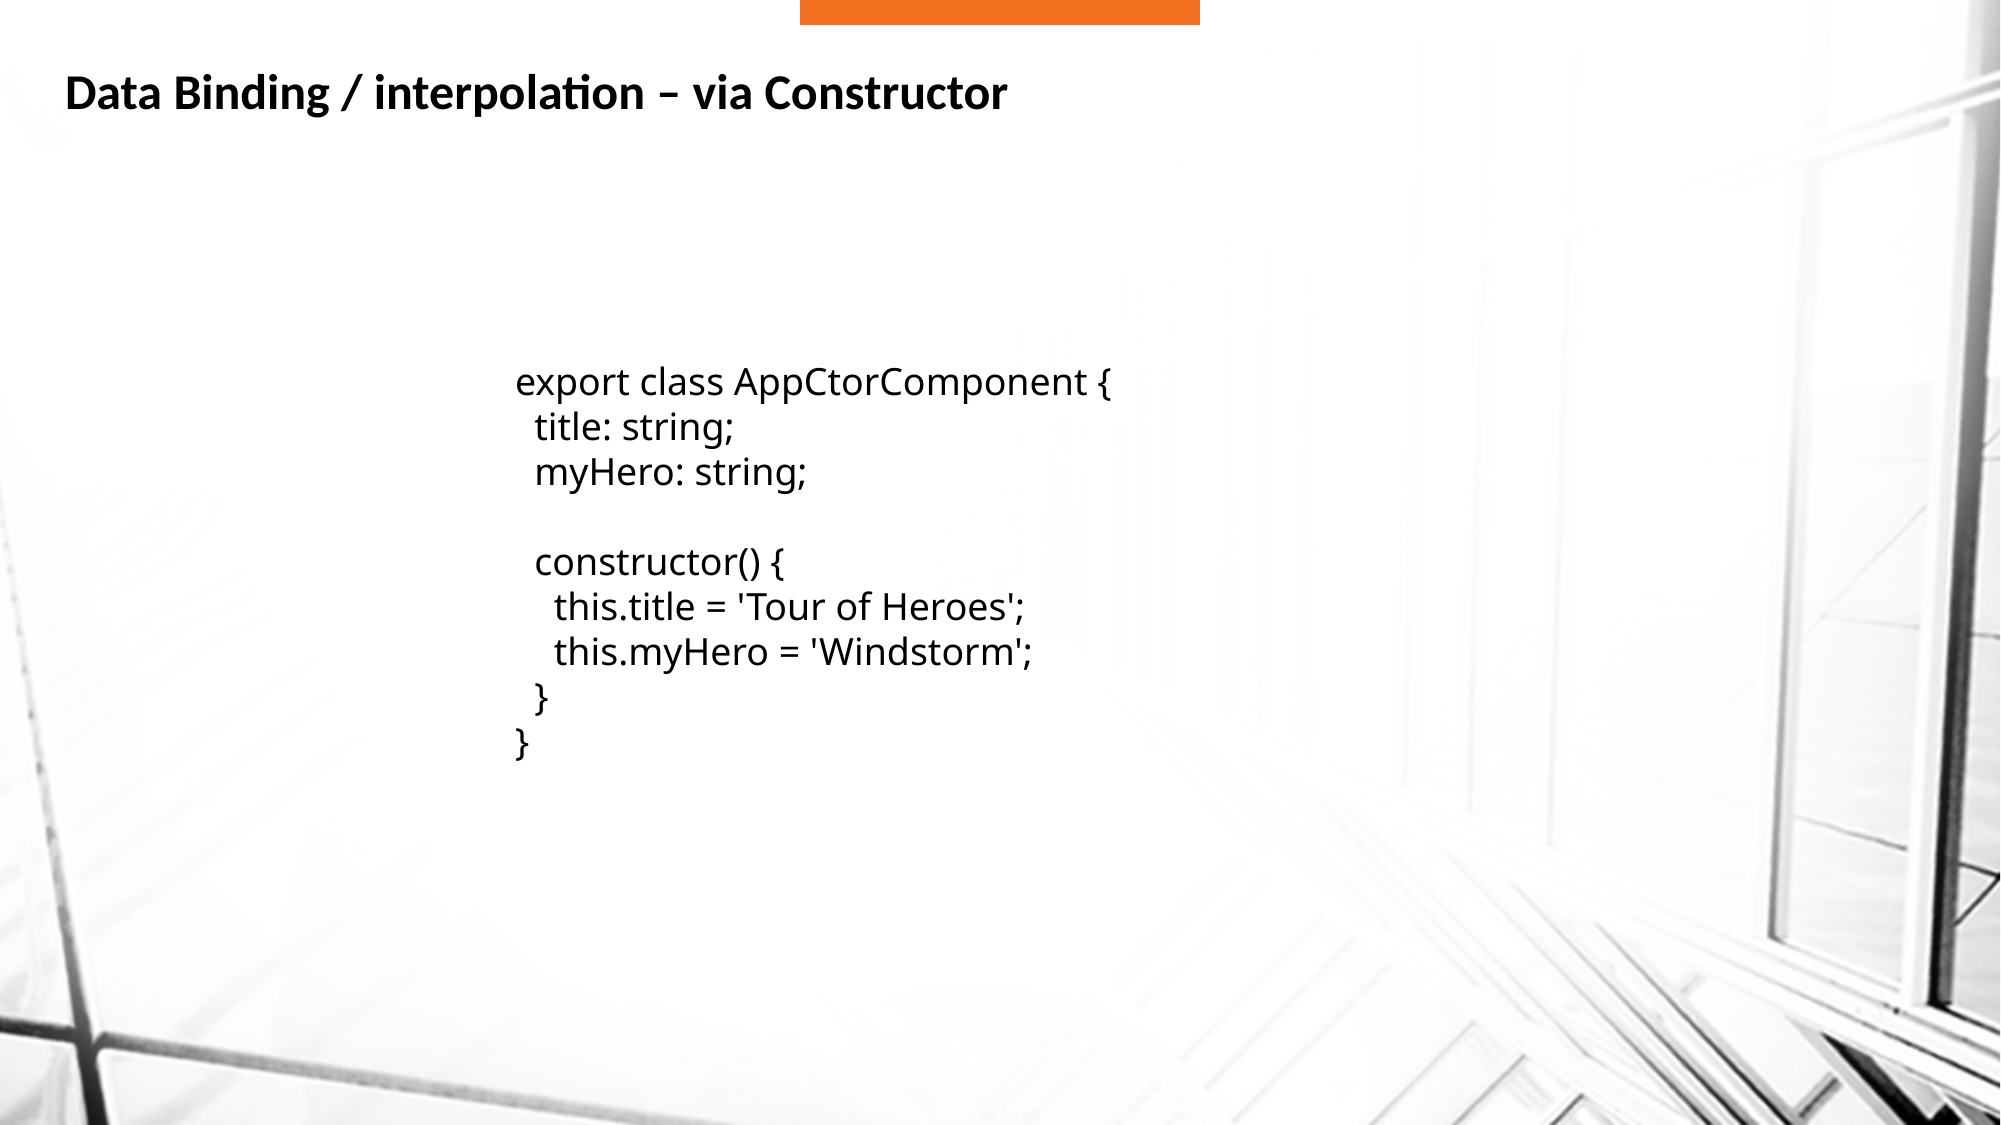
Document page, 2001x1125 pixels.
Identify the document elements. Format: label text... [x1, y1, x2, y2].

title Data Binding / interpolation – via Constructor [50, 63, 1951, 150]
text_box export class AppCtorComponent { title: string; myHero: string; constructor() { this.title = 'Tour of Heroes'; this.myHero = 'Windstorm'; } } [500, 350, 1500, 770]
